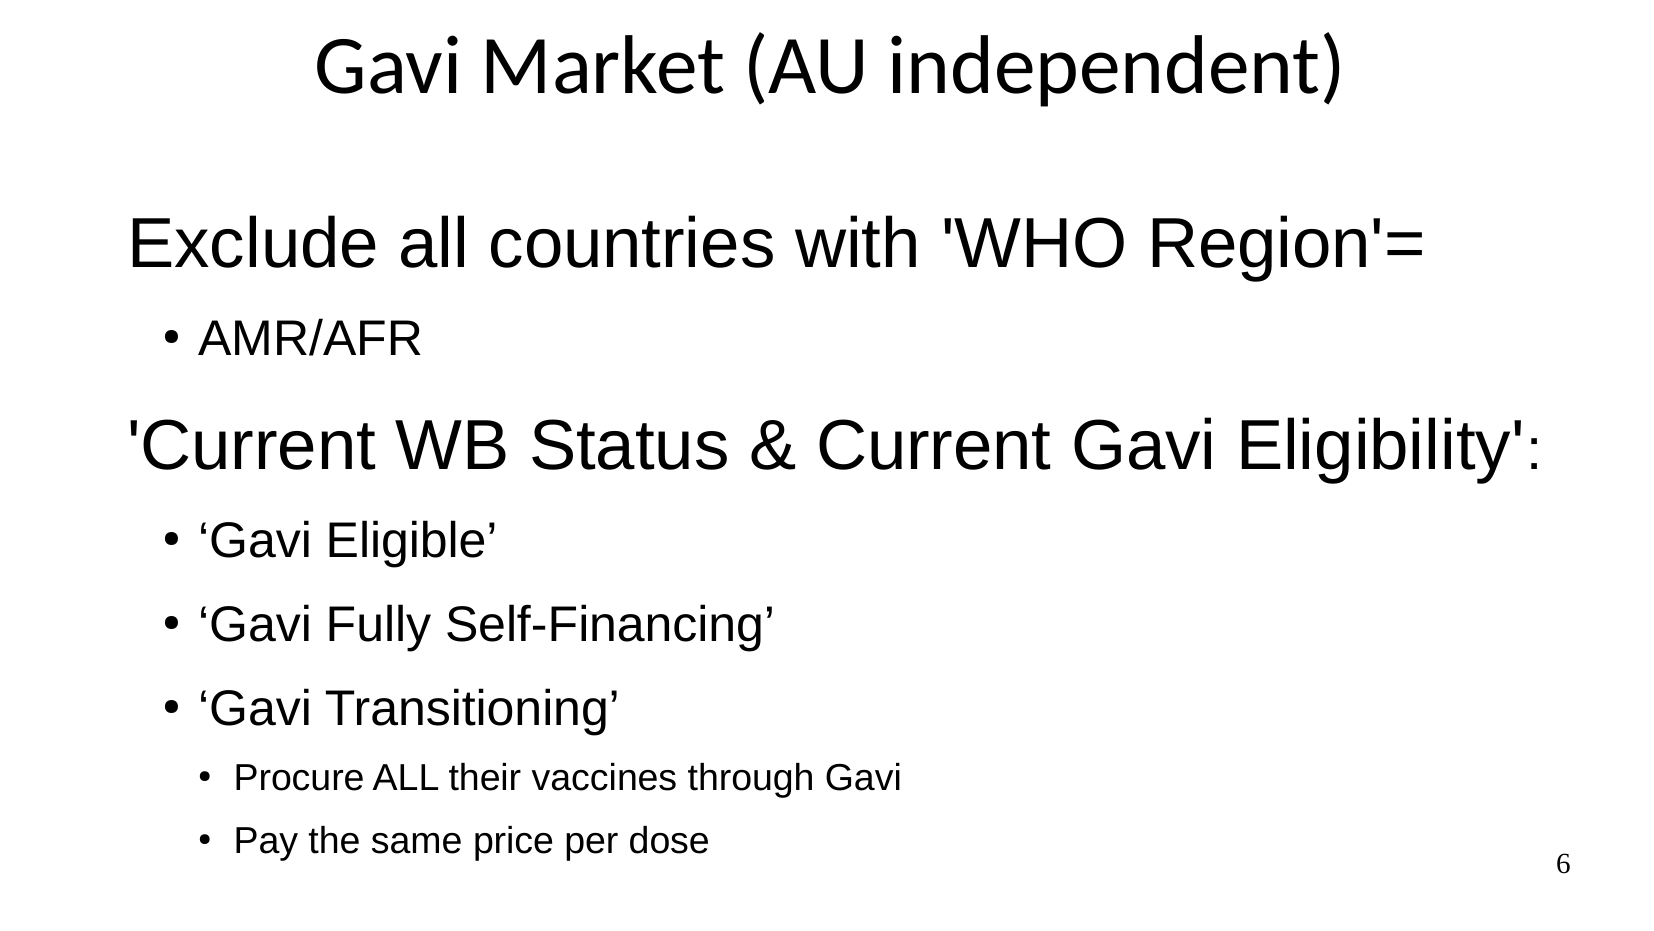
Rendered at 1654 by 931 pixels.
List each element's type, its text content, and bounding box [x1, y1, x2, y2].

title Gavi Market (AU independent) [86, 0, 1576, 151]
text_box Exclude all countries with 'WHO Region'= AMR/AFR 'Current WB Status & Current Gavi Eligibility': ‘Gavi Eligible’ ‘Gavi Fully Self-Financing’ ‘Gavi Transitioning’ Procure ALL their vaccines through Gavi Pay the same price per dose [112, 156, 1558, 931]
